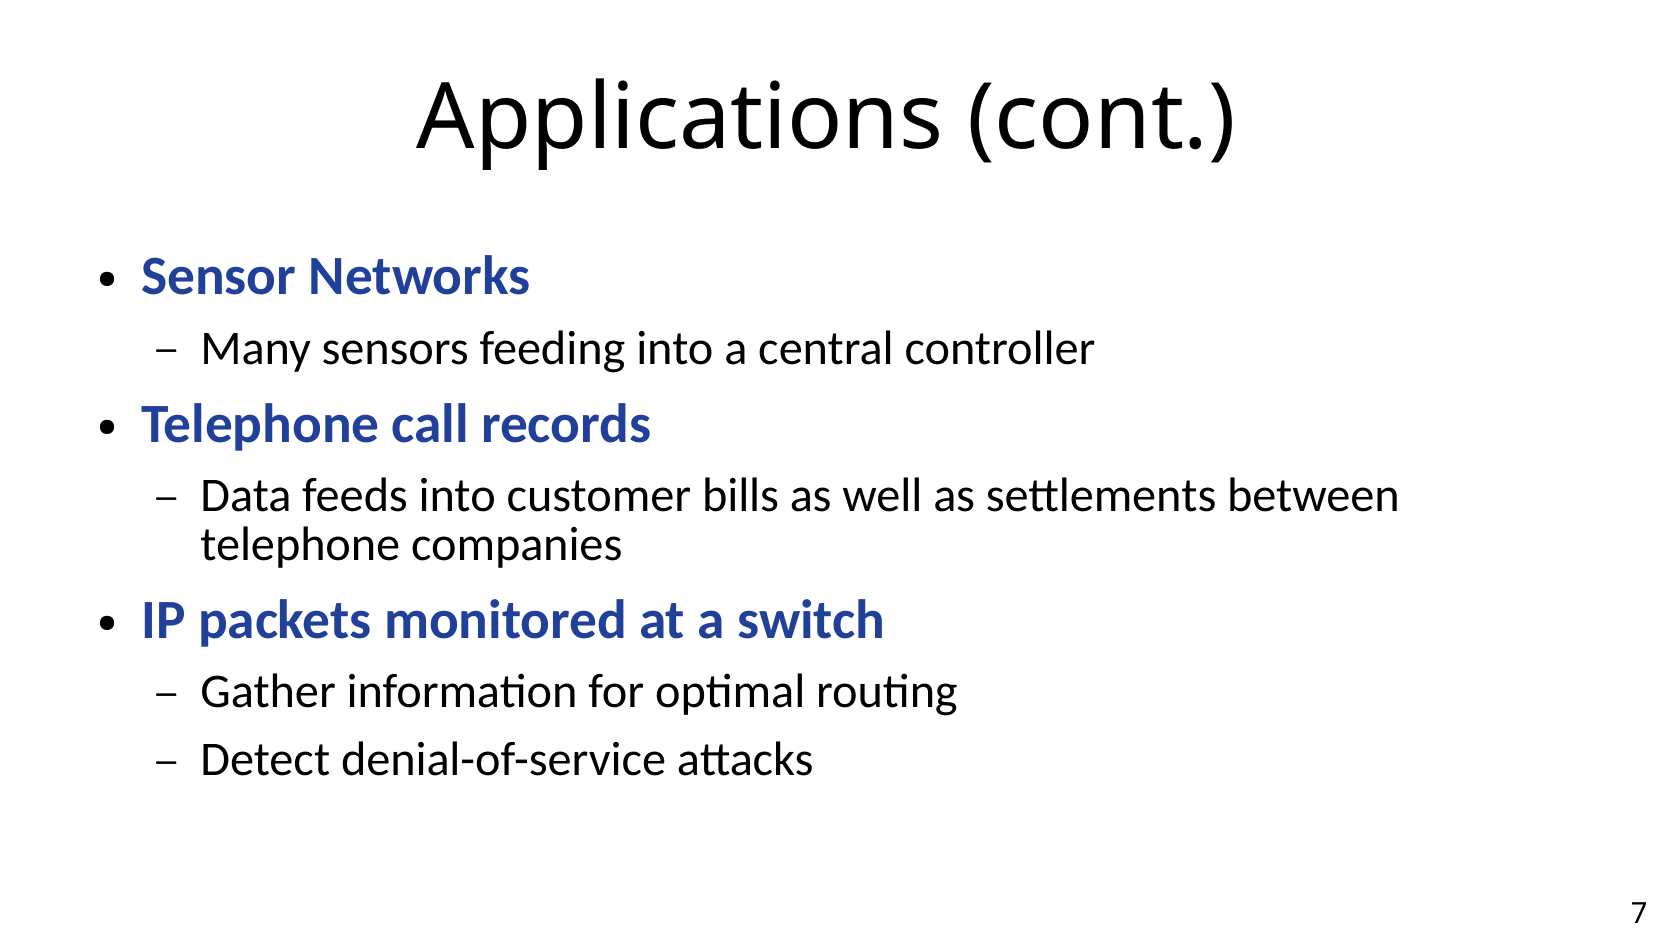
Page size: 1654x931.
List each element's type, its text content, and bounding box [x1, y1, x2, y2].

list Sensor Networks Many sensors feeding into a central controller Telephone call records Data feeds into customer bills as well as settlements between telephone companies IP packets monitored at a switch Gather information for optimal routing Detect denial-of-service attacks [82, 253, 1571, 793]
title Applications (cont.) [82, 1, 1571, 226]
